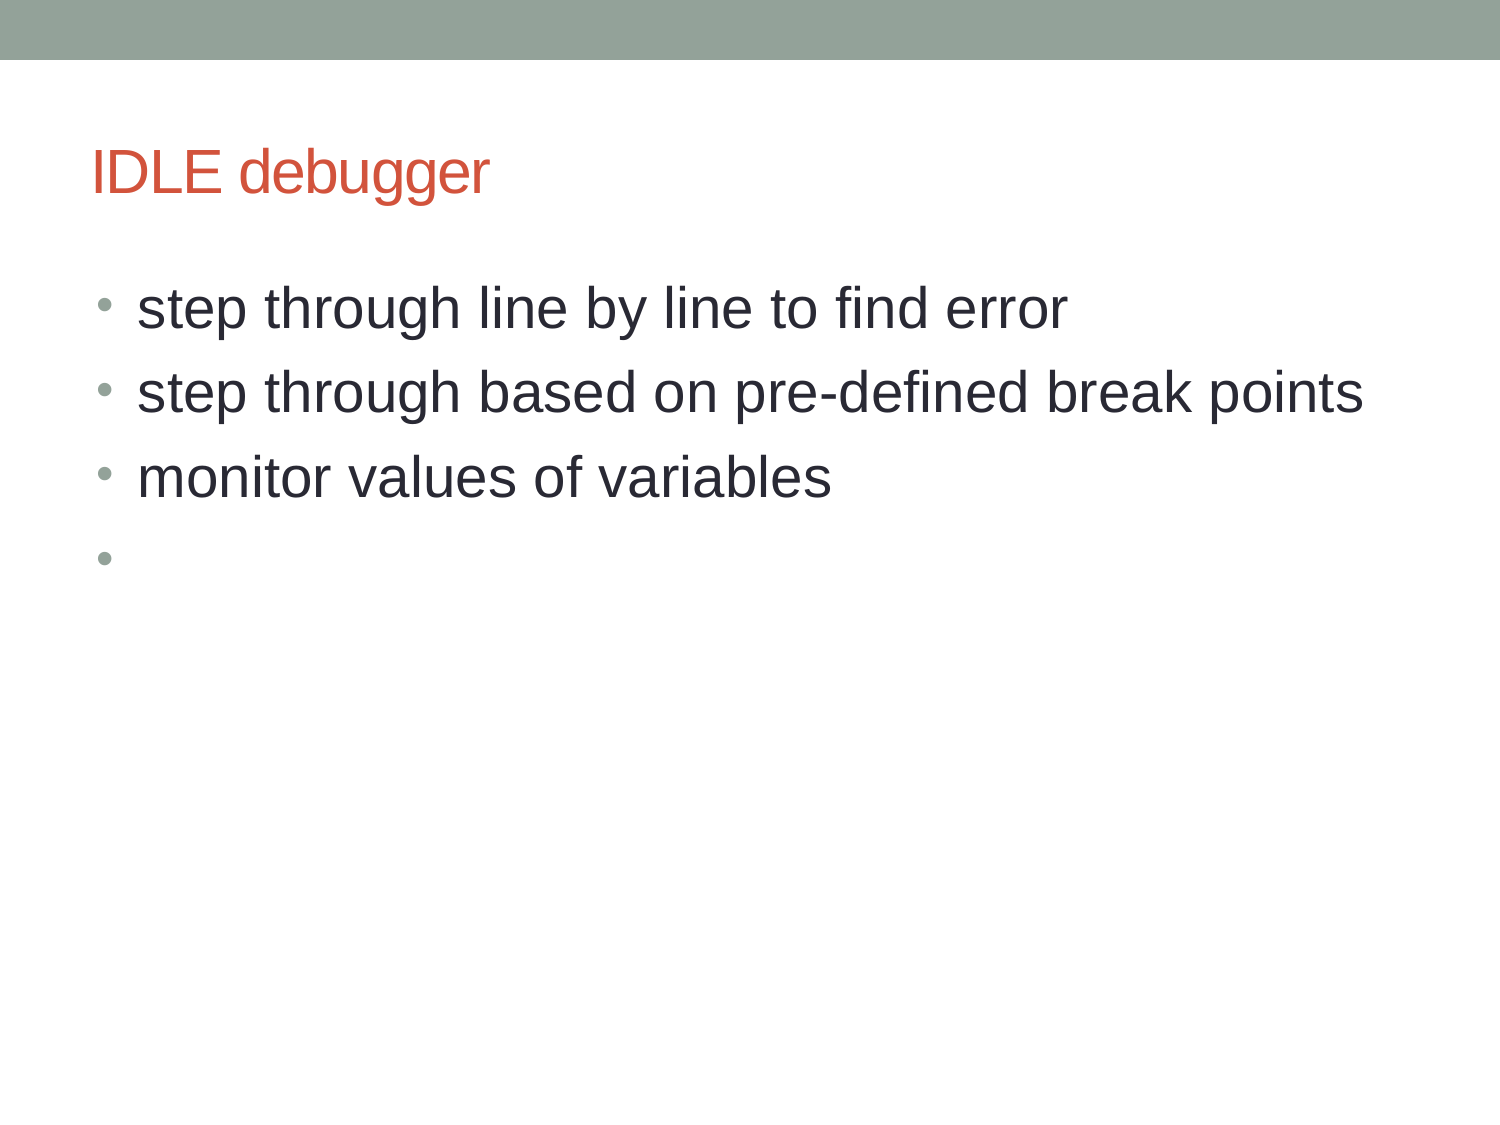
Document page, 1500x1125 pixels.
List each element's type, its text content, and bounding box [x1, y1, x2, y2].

list step through line by line to find error step through based on pre-defined break points monitor values of variables [75, 262, 1426, 1063]
title IDLE debugger [75, 87, 1426, 251]
